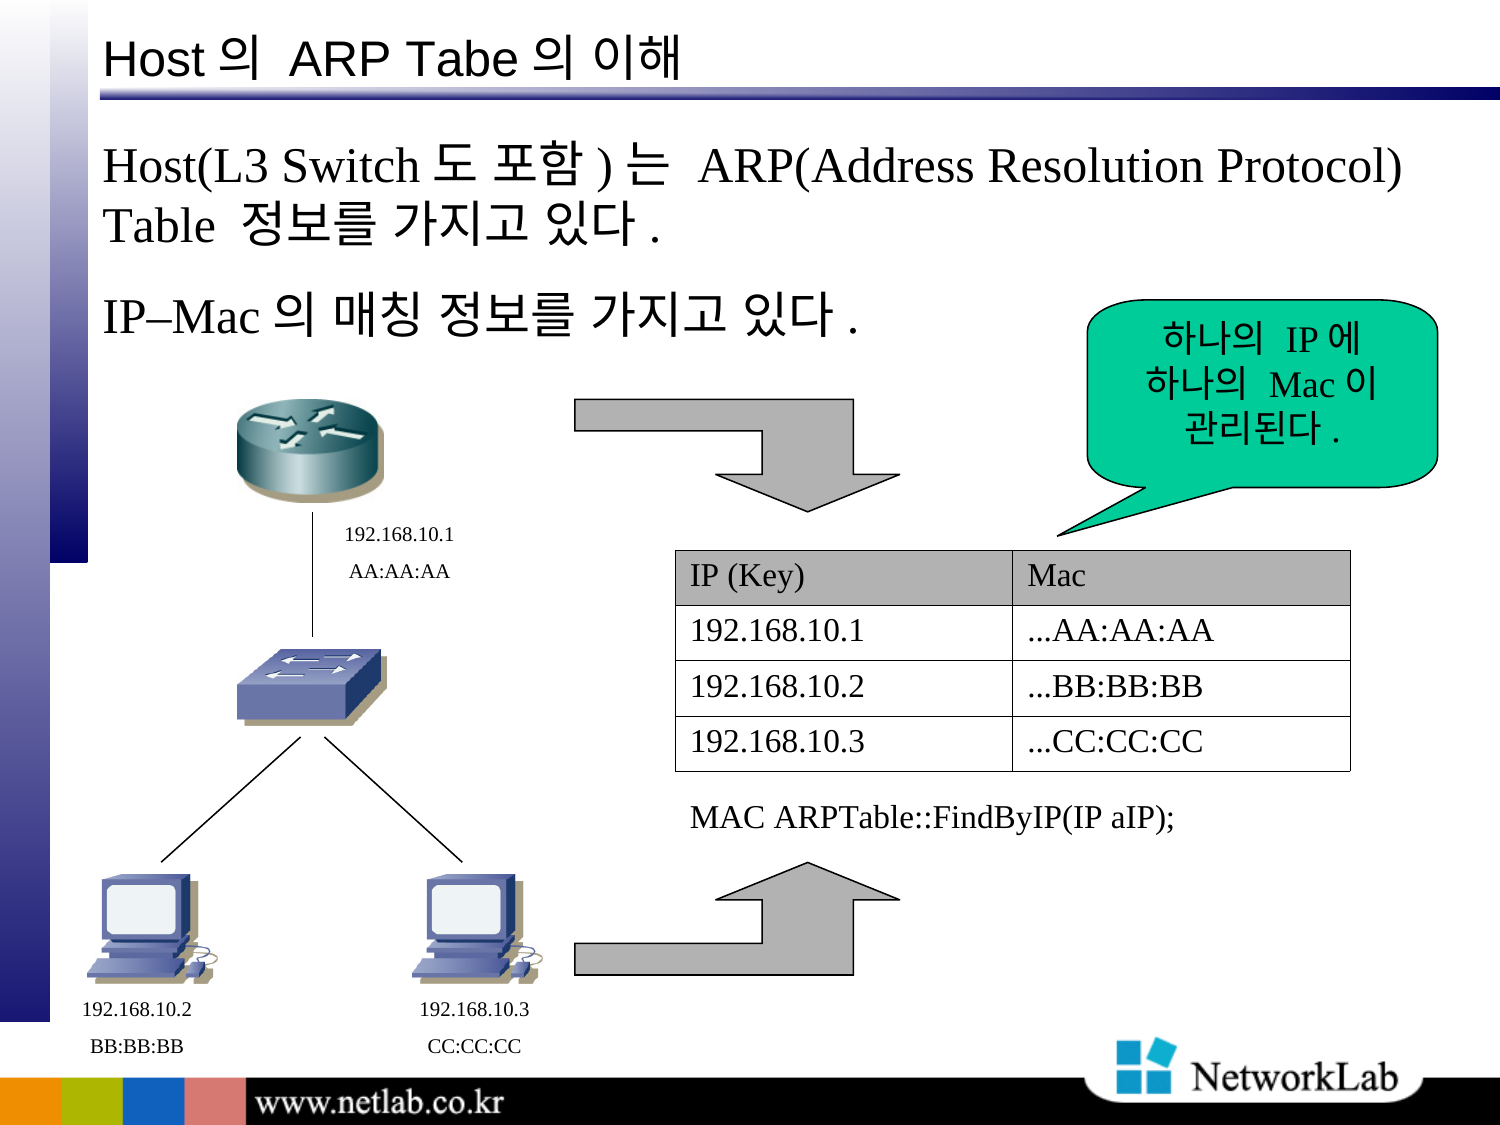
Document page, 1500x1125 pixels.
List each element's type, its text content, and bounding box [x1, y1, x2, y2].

picture [237, 399, 384, 503]
picture [237, 649, 387, 727]
table_cell ...CC:CC:CC [1013, 717, 1350, 771]
table_header Mac [1013, 551, 1350, 605]
text_box MAC ARPTable::FindByIP(IP aIP); [675, 787, 1351, 843]
table_header IP (Key) [676, 551, 1012, 605]
text_box [574, 862, 901, 976]
table_cell ...AA:AA:AA [1013, 606, 1350, 660]
table_cell 192.168.10.2 [676, 661, 1012, 716]
text_box 192.168.10.2 BB:BB:BB [62, 987, 212, 1066]
picture [99, 95, 1500, 100]
text_box 192.168.10.1 AA:AA:AA [324, 512, 475, 591]
text_box 하나의 IP에 하나의 Mac이 관리된다. [1057, 299, 1438, 537]
text_box Host의 ARP Tabe의 이해 [87, 18, 1500, 95]
table_cell ...BB:BB:BB [1013, 661, 1350, 716]
text_box 192.168.10.3 CC:CC:CC [399, 987, 550, 1066]
text_box [574, 399, 901, 512]
picture [0, 1022, 1500, 1125]
text_box Host(L3 Switch도 포함)는 ARP(Address Resolution Protocol) Table 정보를 가지고 있다. IP–Mac의 매칭 정보를 가지고 있다. [87, 125, 1500, 352]
picture [87, 874, 218, 984]
picture [412, 874, 543, 984]
table_cell 192.168.10.3 [676, 717, 1012, 771]
table_cell 192.168.10.1 [676, 606, 1012, 660]
